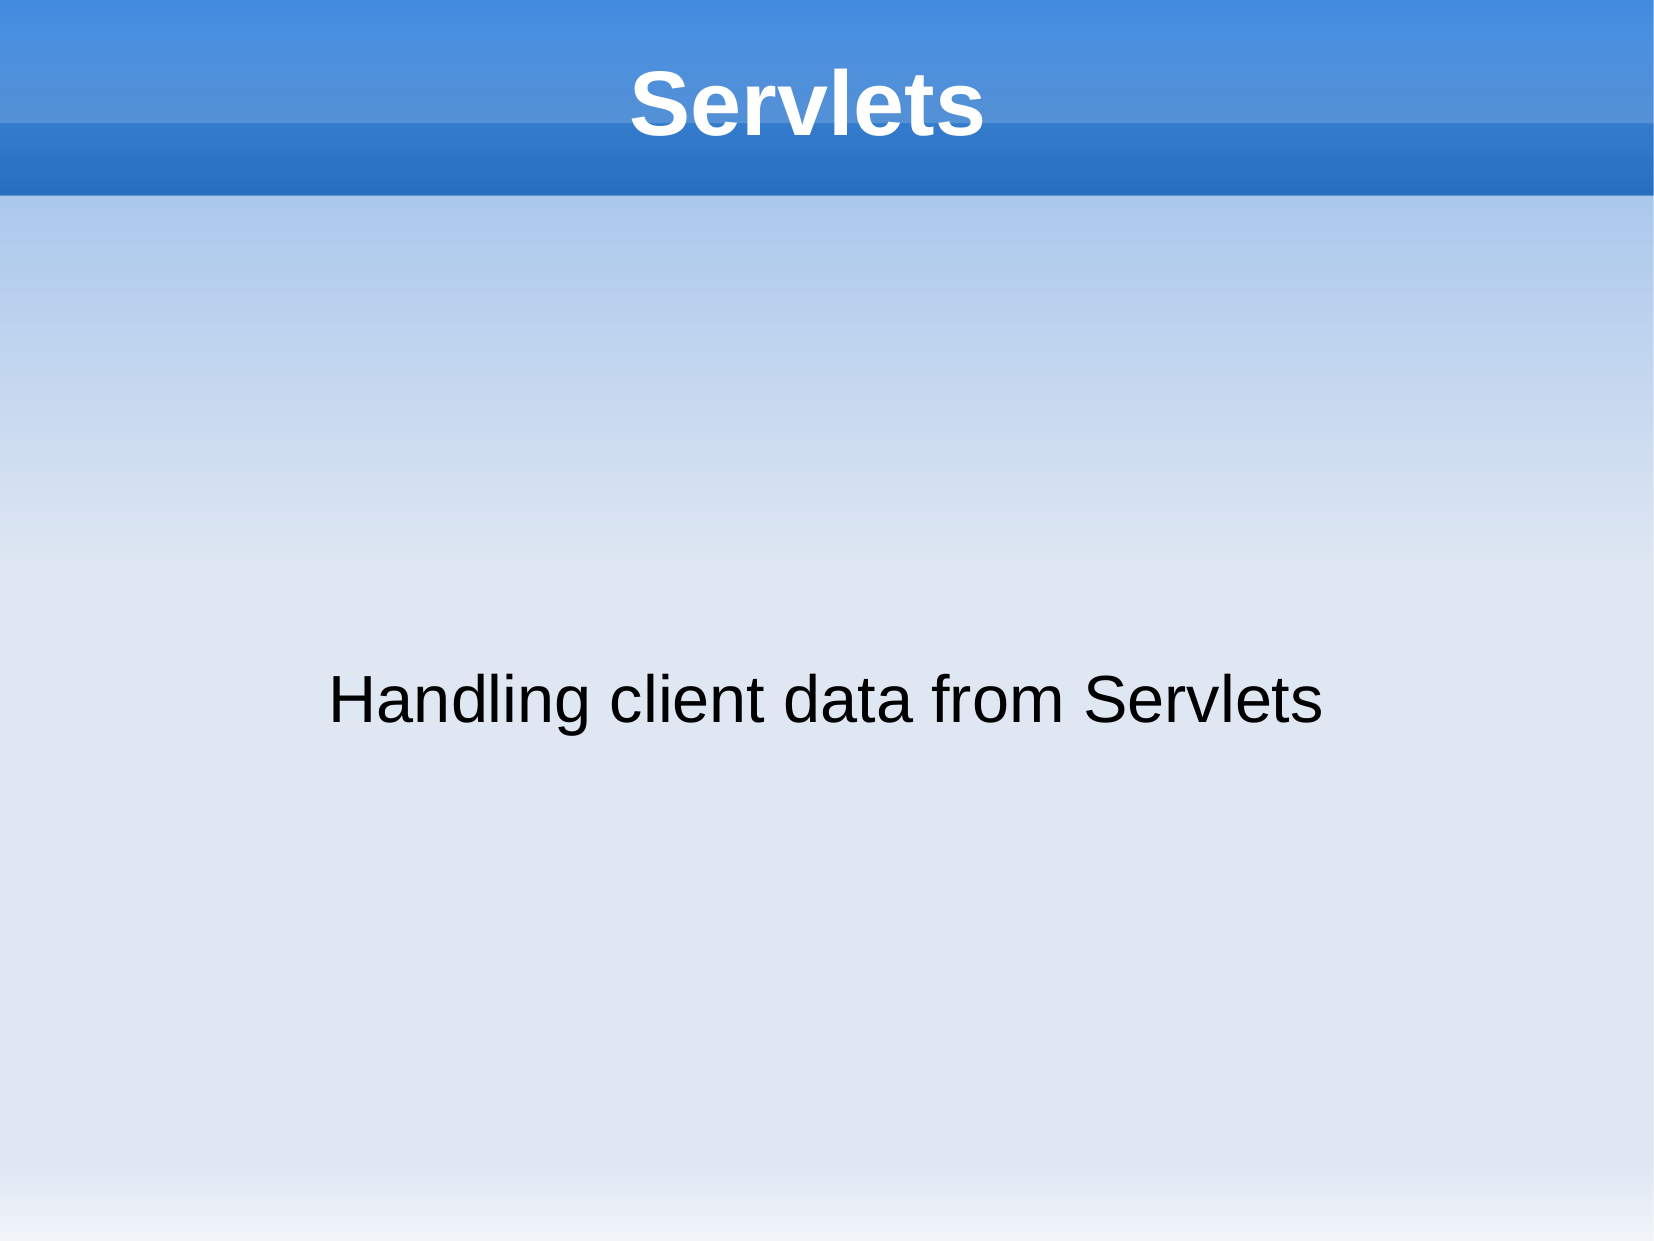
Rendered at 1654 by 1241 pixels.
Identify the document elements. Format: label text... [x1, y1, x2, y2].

title Servlets [76, 0, 1565, 208]
subtitle Handling client data from Servlets [82, 297, 1571, 1102]
picture [0, 0, 1654, 1241]
